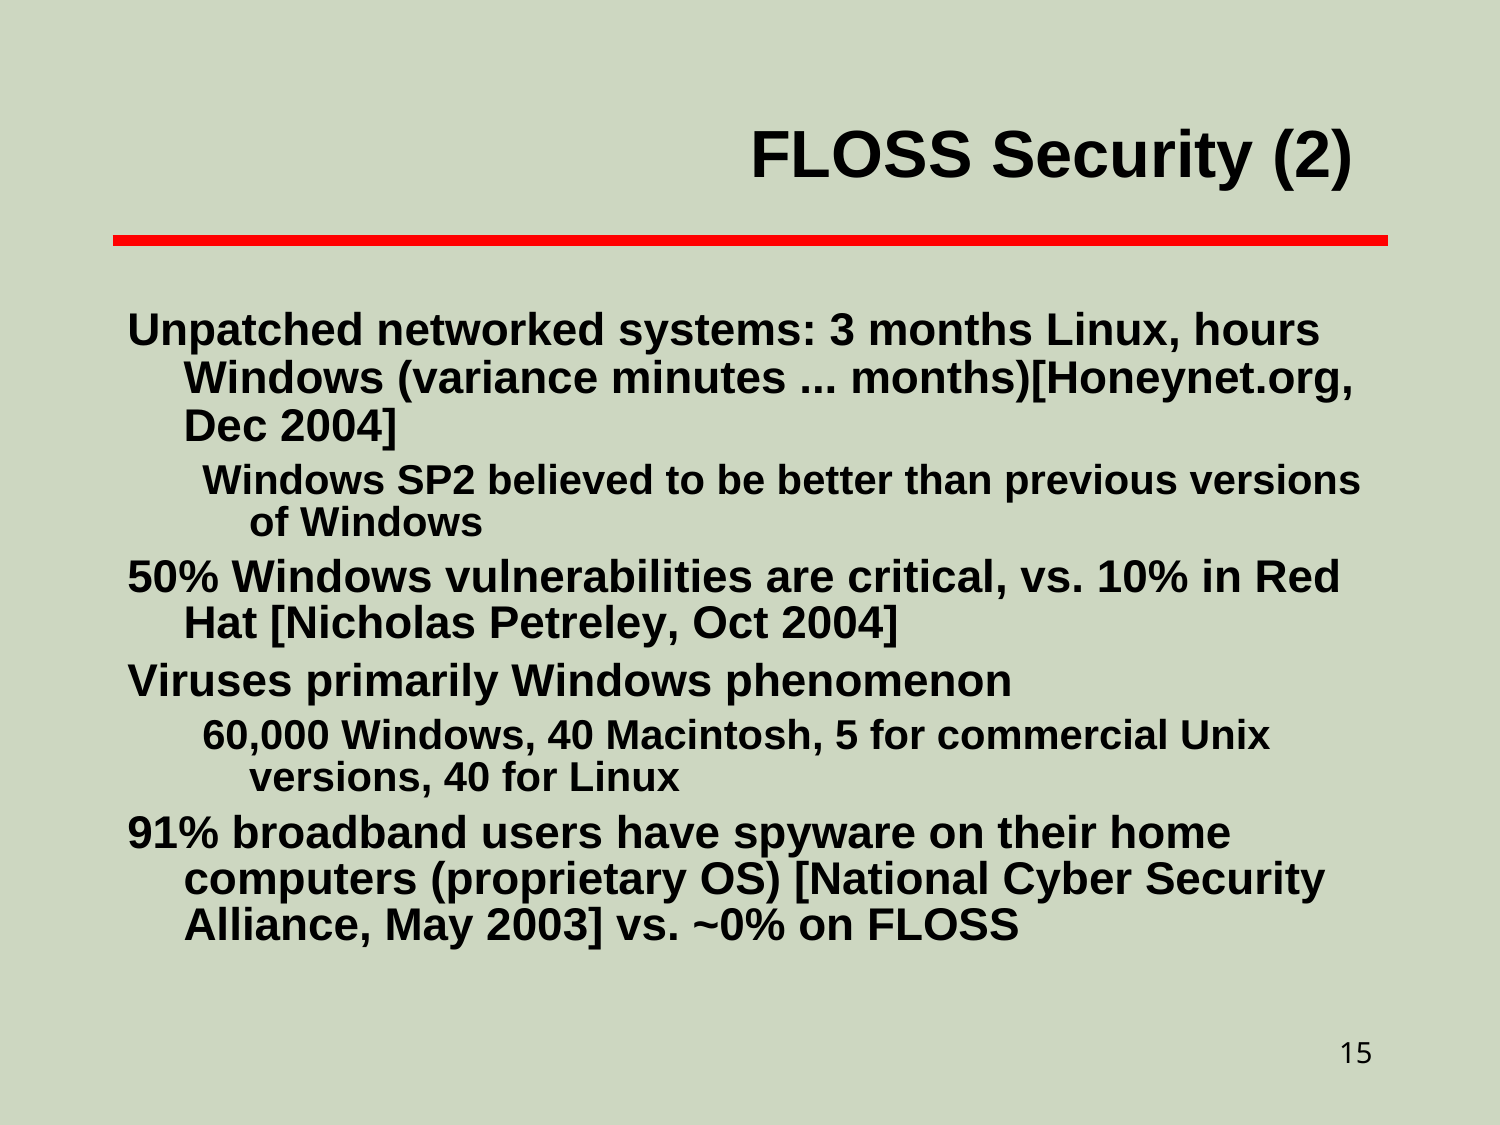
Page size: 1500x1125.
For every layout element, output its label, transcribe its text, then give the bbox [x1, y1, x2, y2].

list Unpatched networked systems: 3 months Linux, hours Windows (variance minutes ... months)[Honeynet.org, Dec 2004] Windows SP2 believed to be better than previous versions of Windows 50% Windows vulnerabilities are critical, vs. 10% in Red Hat [Nicholas Petreley, Oct 2004] Viruses primarily Windows phenomenon 60,000 Windows, 40 Macintosh, 5 for commercial Unix versions, 40 for Linux 91% broadband users have spyware on their home computers (proprietary OS) [National Cyber Security Alliance, May 2003] vs. ~0% on FLOSS [112, 299, 1388, 1000]
title FLOSS Security (2) [337, 85, 1388, 224]
